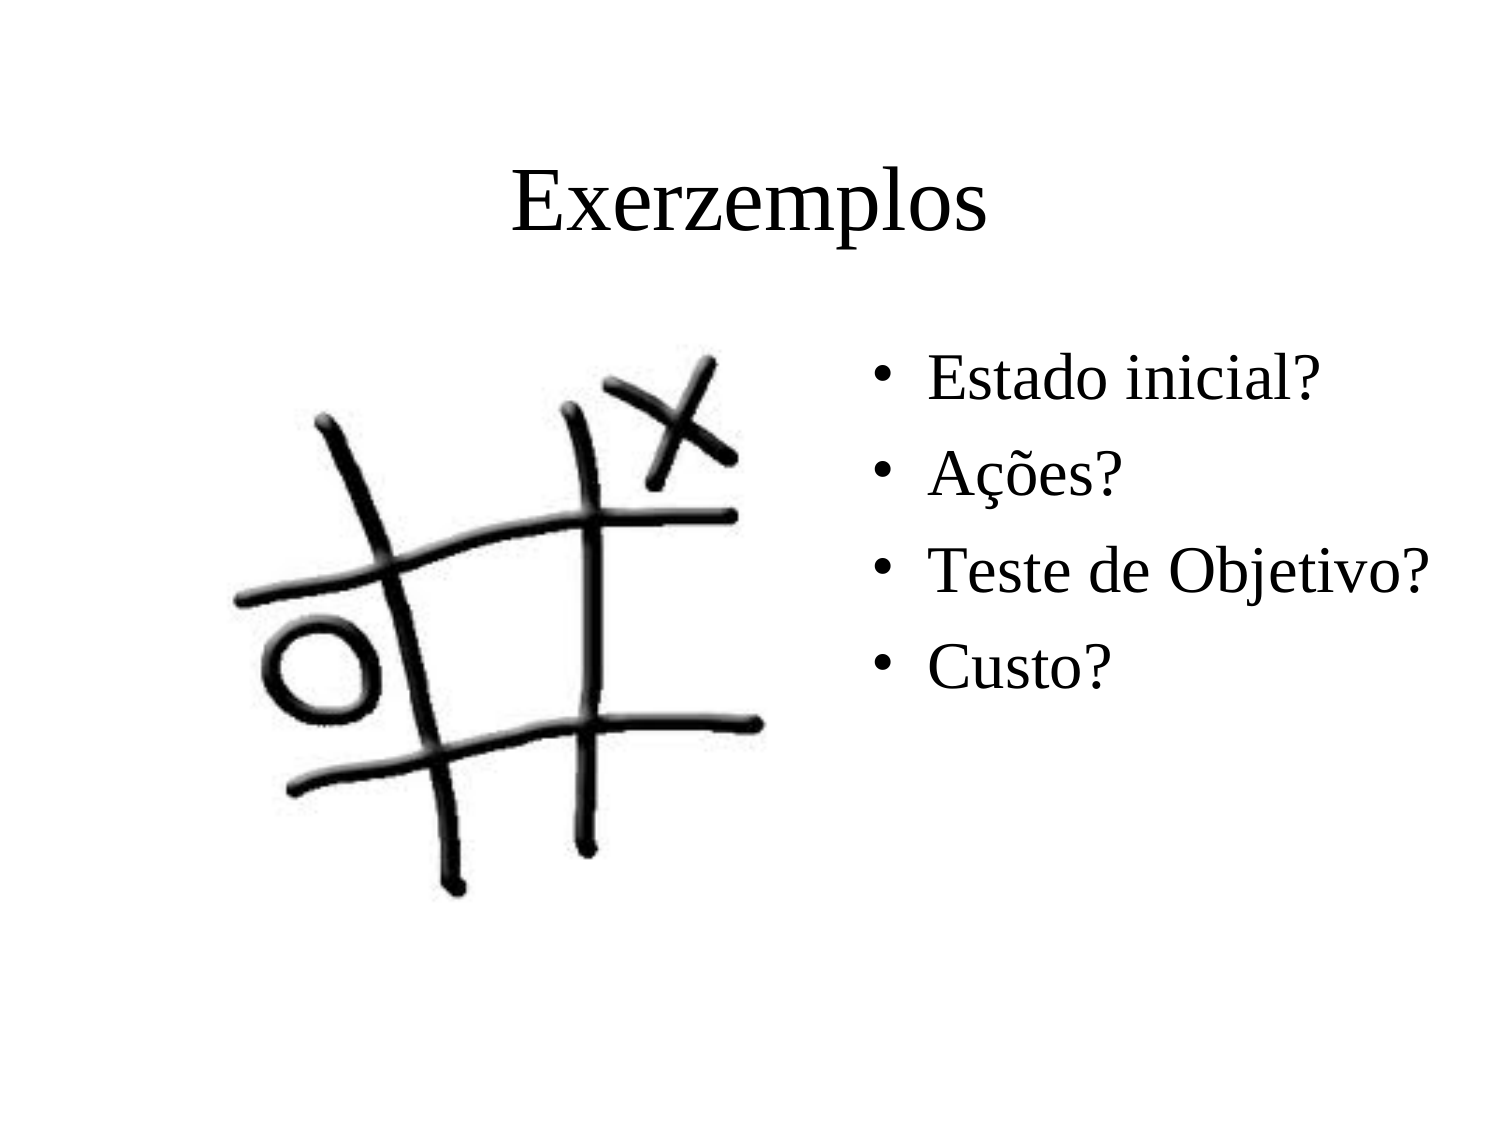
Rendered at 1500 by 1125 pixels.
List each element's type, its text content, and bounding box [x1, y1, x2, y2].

picture [206, 324, 798, 964]
list Estado inicial? Ações? Teste de Objetivo? Custo? [856, 324, 1482, 1020]
title Exerzemplos [112, 76, 1388, 312]
